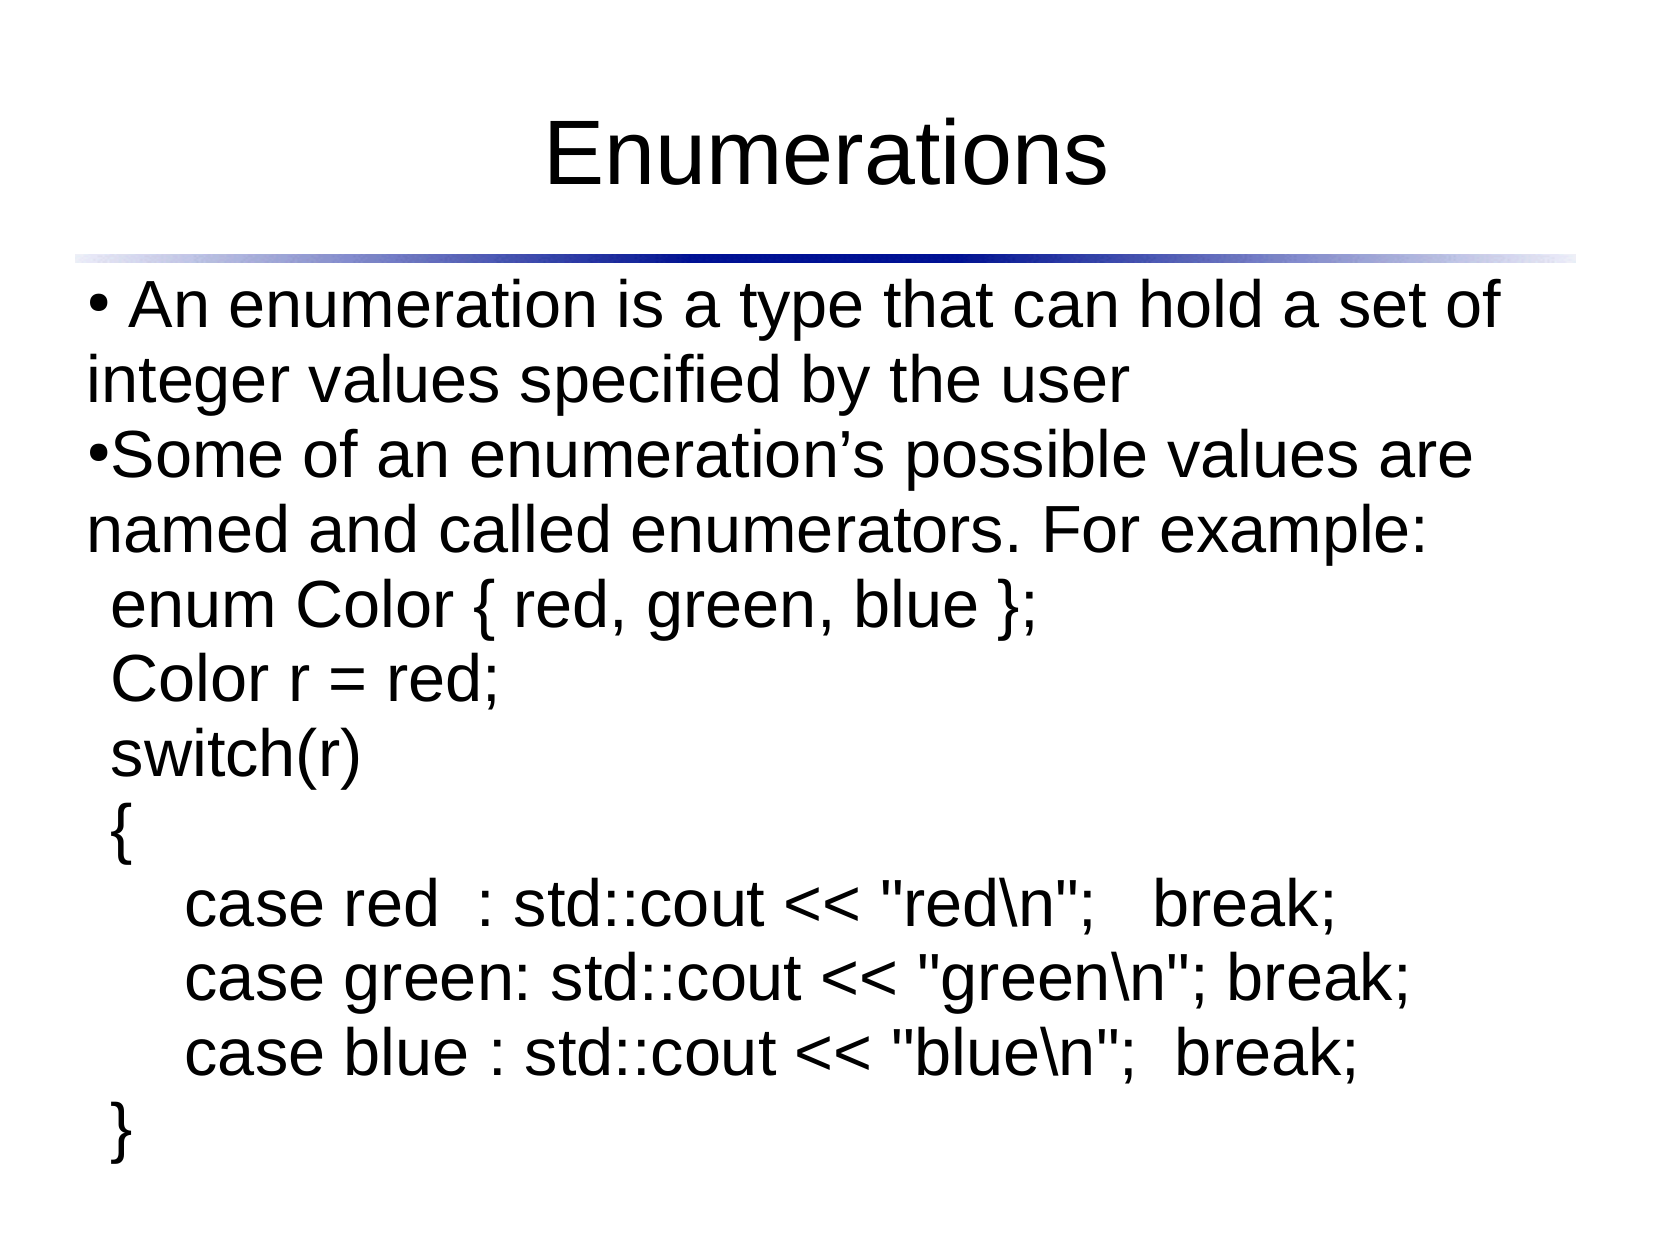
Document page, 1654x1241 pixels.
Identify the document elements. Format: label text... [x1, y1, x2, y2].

picture [75, 254, 1576, 263]
subtitle An enumeration is a type that can hold a set of integer values specified by the user Some of an enumeration’s possible values are named and called enumerators. For example: enum Color { red, green, blue }; Color r = red; switch(r) { case red : std::cout << "red\n"; break; case green: std::cout << "green\n"; break; case blue : std::cout << "blue\n"; break; } [86, 267, 1576, 1241]
title Enumerations [82, 65, 1571, 241]
